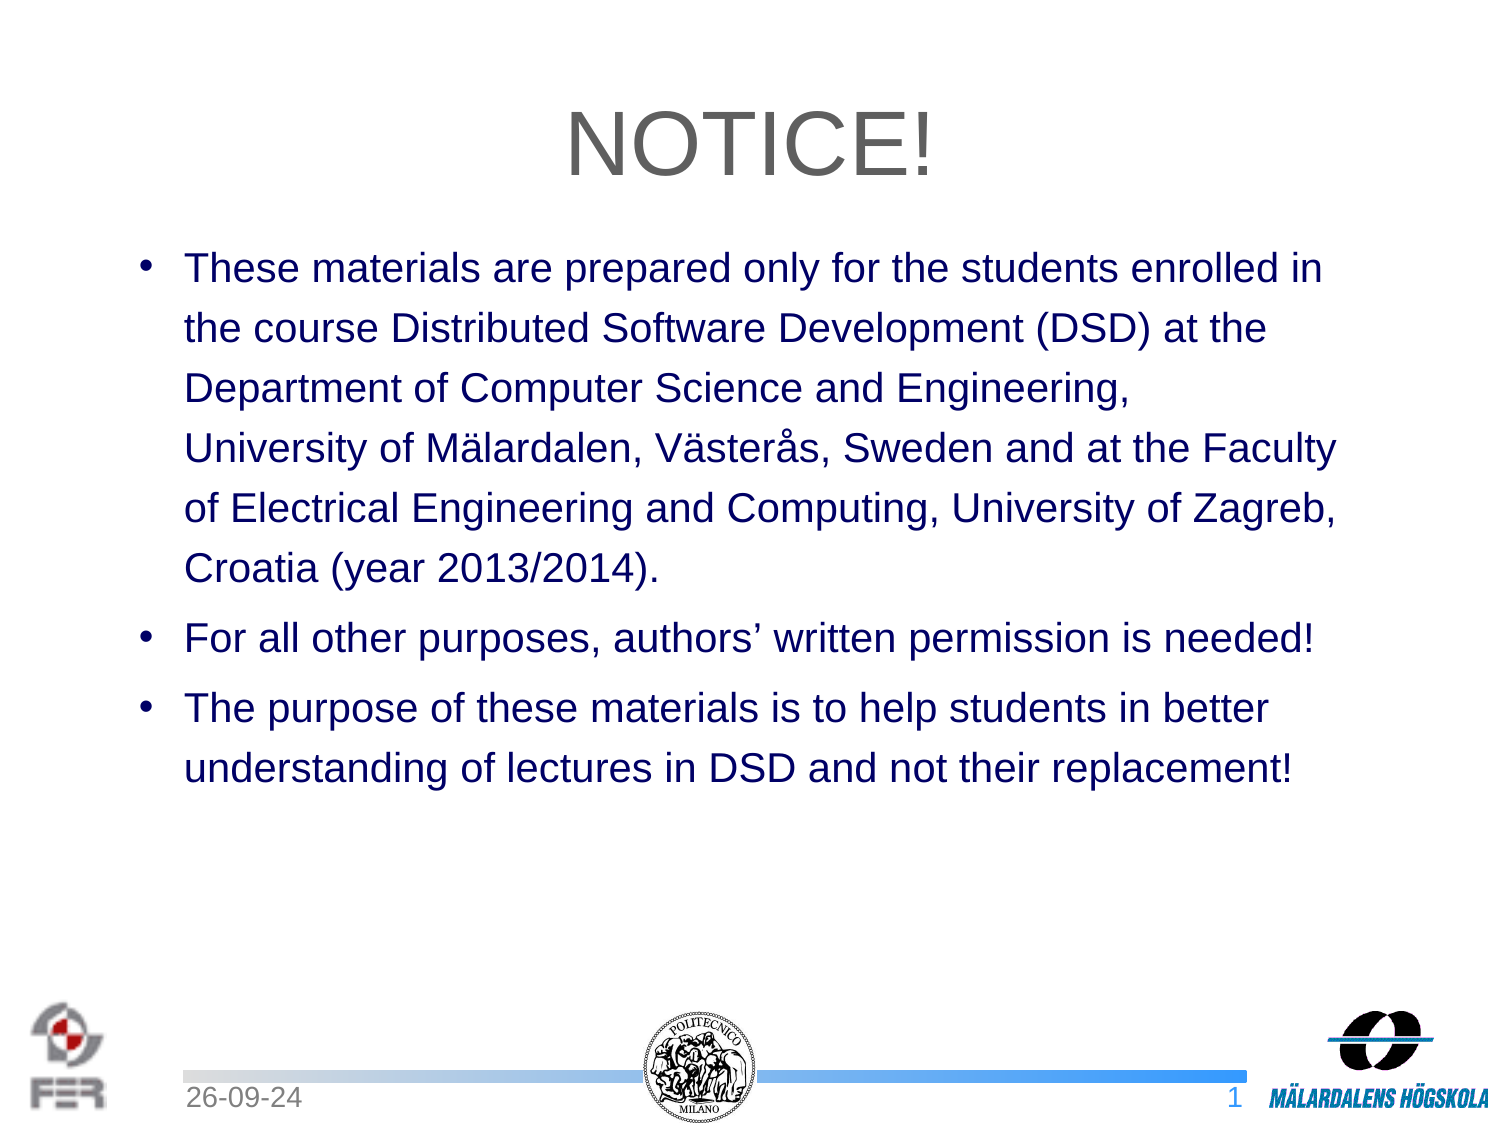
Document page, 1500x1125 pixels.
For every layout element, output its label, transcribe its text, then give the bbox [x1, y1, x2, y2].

picture [1269, 1011, 1488, 1108]
picture [1368, 1093, 1374, 1104]
text_box <Nummer> [1186, 1070, 1258, 1114]
picture [1454, 1091, 1459, 1108]
title NOTICE! [75, 45, 1426, 233]
list These materials are prepared only for the students enrolled in the course Distributed Software Development (DSD) at the Department of Computer Science and Engineering, University of Mälardalen, Västerås, Sweden and at the Faculty of Electrical Engineering and Computing, University of Zagreb, Croatia (year 2013/2014). For all other purposes, authors’ written permission is needed! The purpose of these materials is to help students in better understanding of lectures in DSD and not their replacement! [123, 233, 1377, 977]
picture [29, 987, 107, 1125]
picture [643, 1011, 757, 1123]
picture [1435, 1096, 1441, 1104]
text_box 13-10-23 [171, 1070, 396, 1114]
